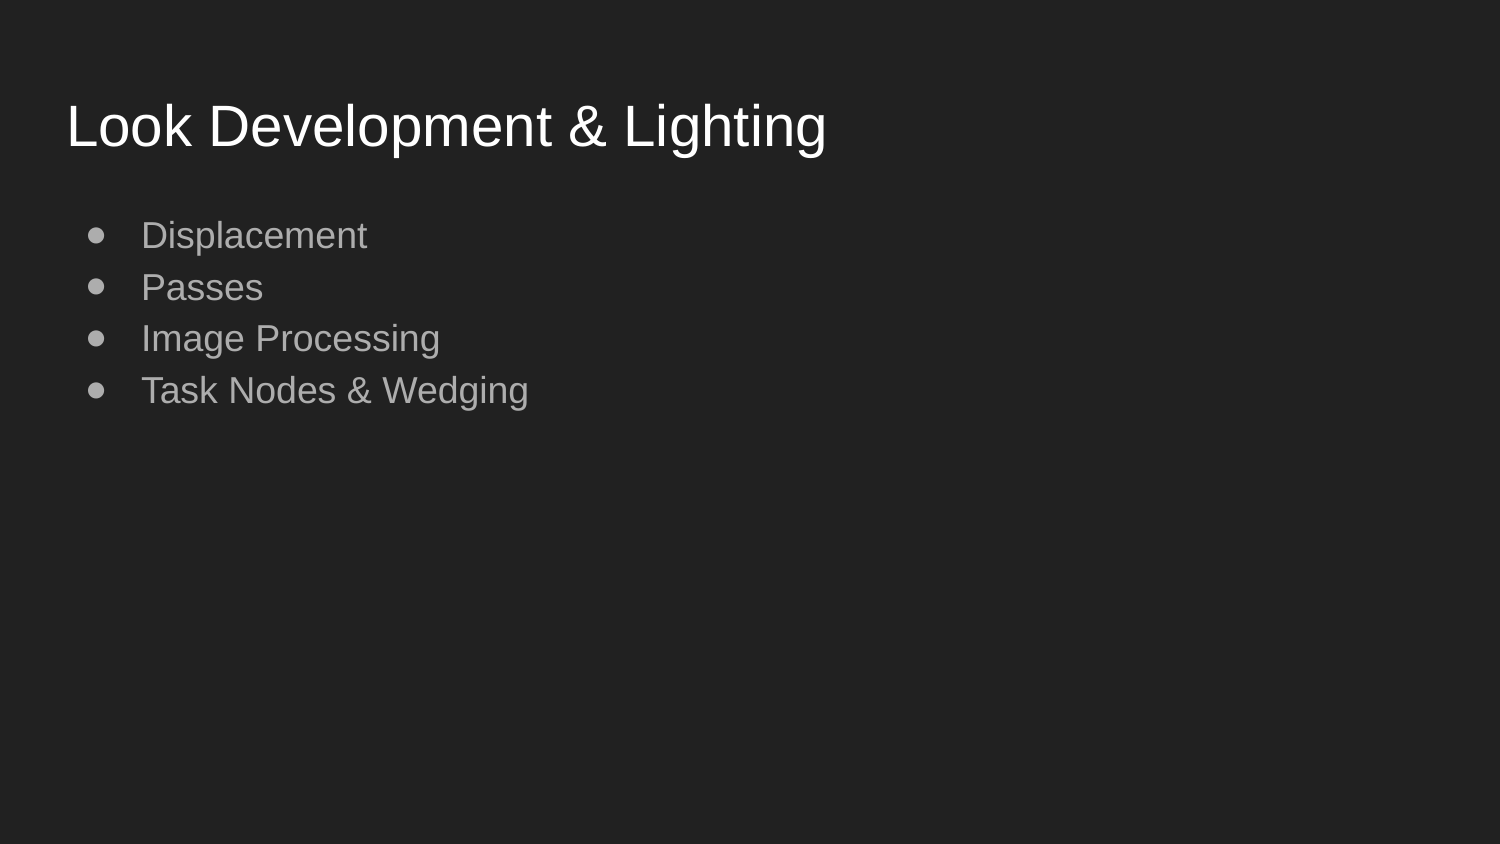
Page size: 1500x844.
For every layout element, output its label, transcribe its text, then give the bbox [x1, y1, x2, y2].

title Look Development & Lighting [51, 72, 1449, 167]
list Displacement Passes Image Processing Task Nodes & Wedging [51, 189, 1449, 750]
